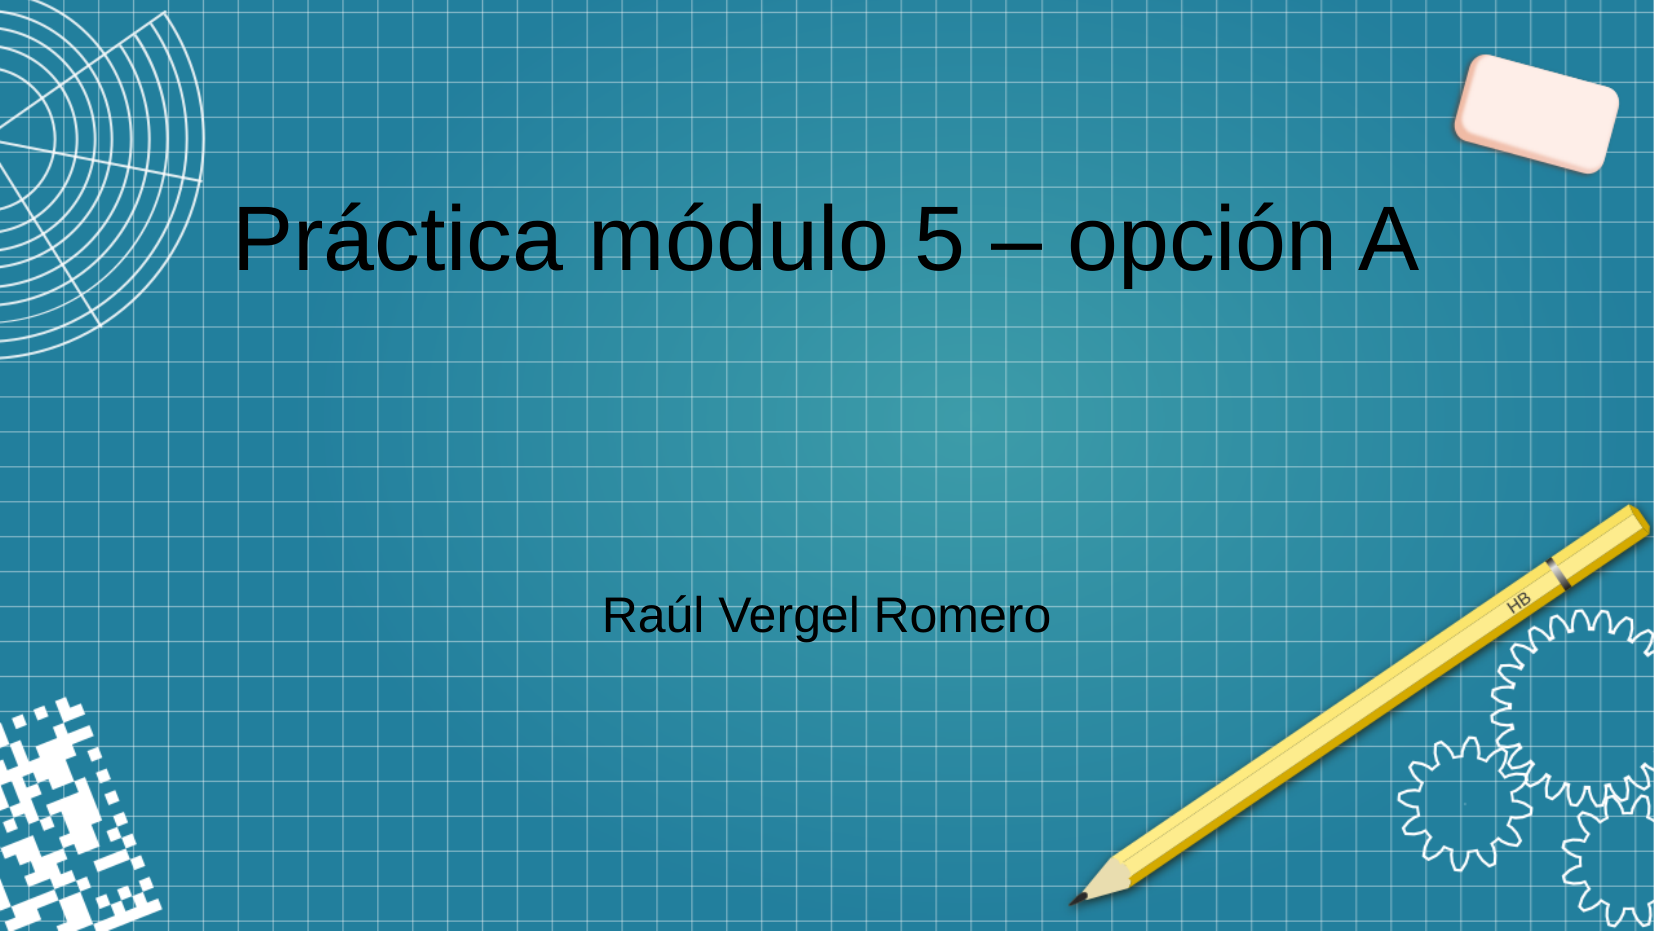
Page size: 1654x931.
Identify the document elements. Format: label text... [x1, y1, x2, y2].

title Práctica módulo 5 – opción A [82, 132, 1571, 346]
subtitle Raúl Vergel Romero [82, 389, 1571, 842]
picture [0, 0, 1654, 931]
